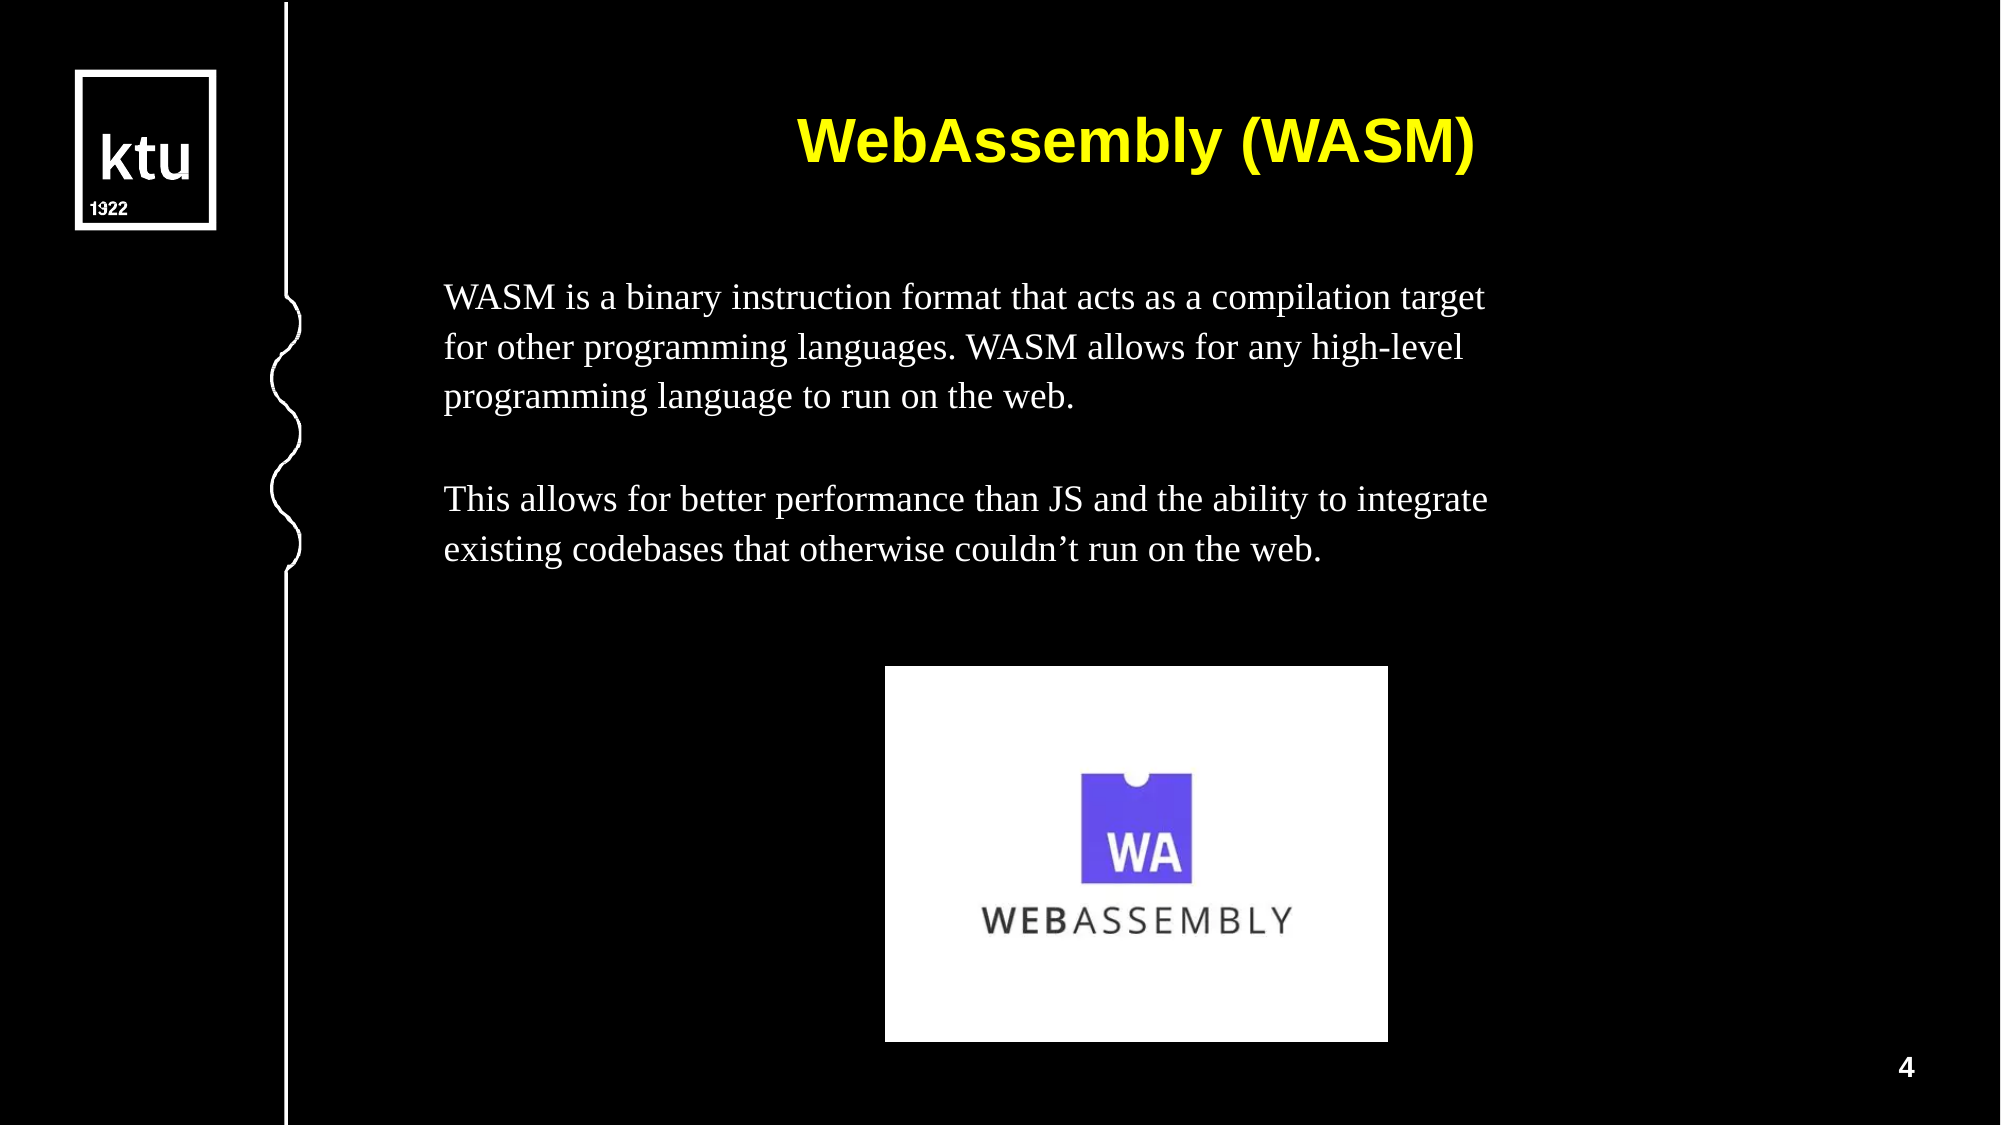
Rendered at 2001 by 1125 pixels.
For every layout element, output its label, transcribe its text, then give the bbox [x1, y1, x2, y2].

slide_number <number> [1890, 1048, 1924, 1086]
picture [885, 666, 1388, 1043]
title WebAssembly (WASM) [472, 97, 1593, 178]
list WASM is a binary instruction format that acts as a compilation target for other programming languages. WASM allows for any high-level programming language to run on the web. This allows for better performance than JS and the ability to integrate existing codebases that otherwise couldn’t run on the web. [441, 265, 1552, 586]
